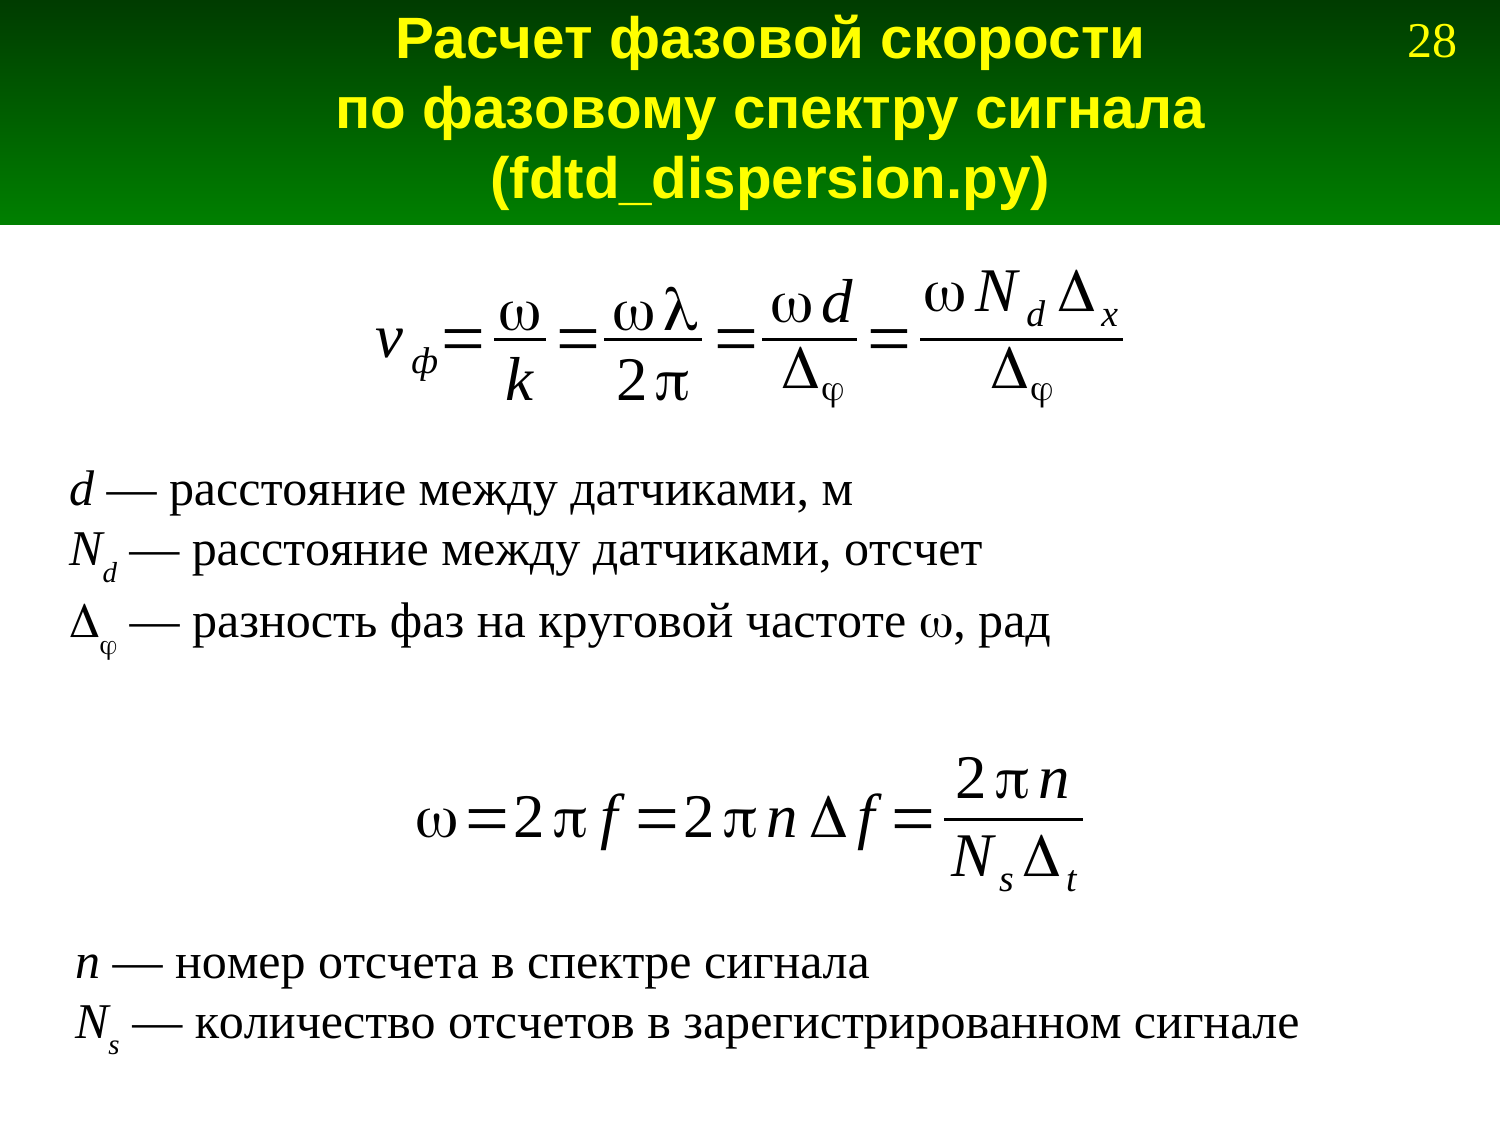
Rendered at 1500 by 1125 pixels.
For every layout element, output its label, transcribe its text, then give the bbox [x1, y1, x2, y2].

text_box n — номер отсчета в спектре сигнала Ns — количество отсчетов в зарегистрированном сигнале [60, 920, 1318, 1068]
chart [360, 256, 1141, 413]
text_box d — расстояние между датчиками, м Nd — расстояние между датчиками, отсчет Dj — разность фаз на круговой частоте w, рад [54, 448, 1067, 668]
chart [399, 743, 1101, 901]
title Расчет фазовой скорости по фазовому спектру сигнала (fdtd_dispersion.py) [100, 0, 1441, 219]
